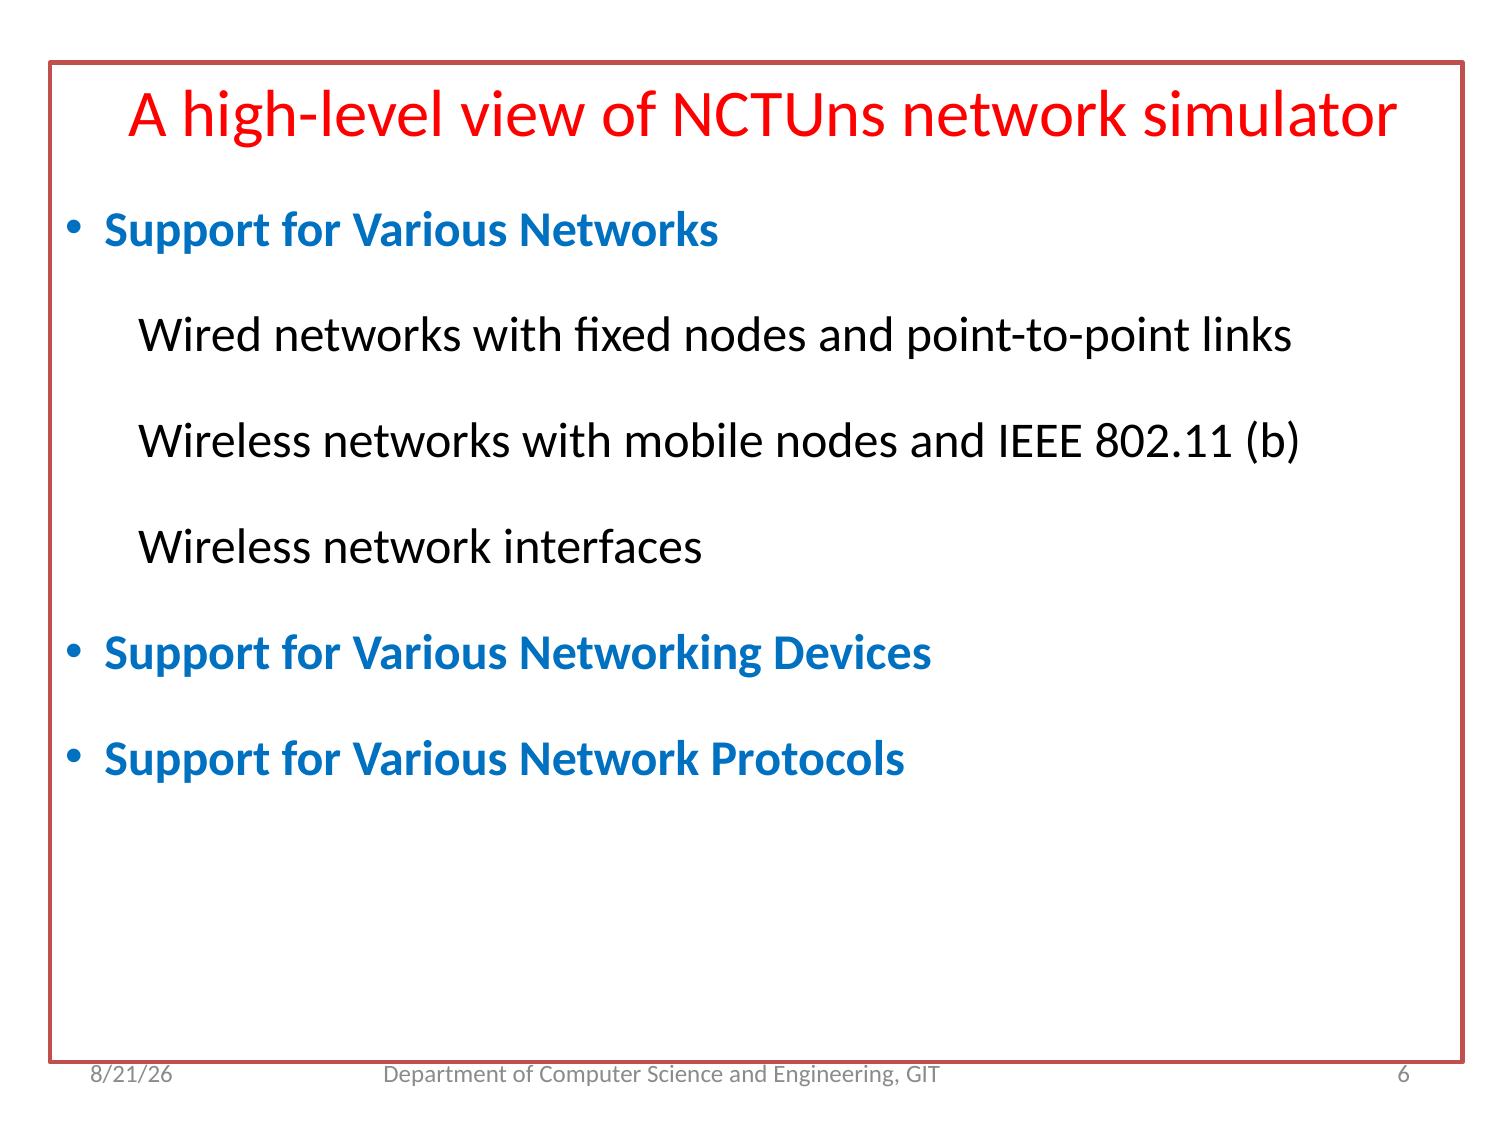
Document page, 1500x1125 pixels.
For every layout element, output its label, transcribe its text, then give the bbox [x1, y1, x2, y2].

text_box 9/19/18 [75, 1042, 300, 1103]
slide_number <number> [1074, 1042, 1425, 1103]
text_box Department of Computer Science and Engineering, GIT [300, 1042, 1025, 1103]
subtitle A high-level view of NCTUns network simulator Support for Various Networks Wired networks with fixed nodes and point-to-point links Wireless networks with mobile nodes and IEEE 802.11 (b) Wireless network interfaces Support for Various Networking Devices Support for Various Network Protocols [50, 62, 1463, 1063]
